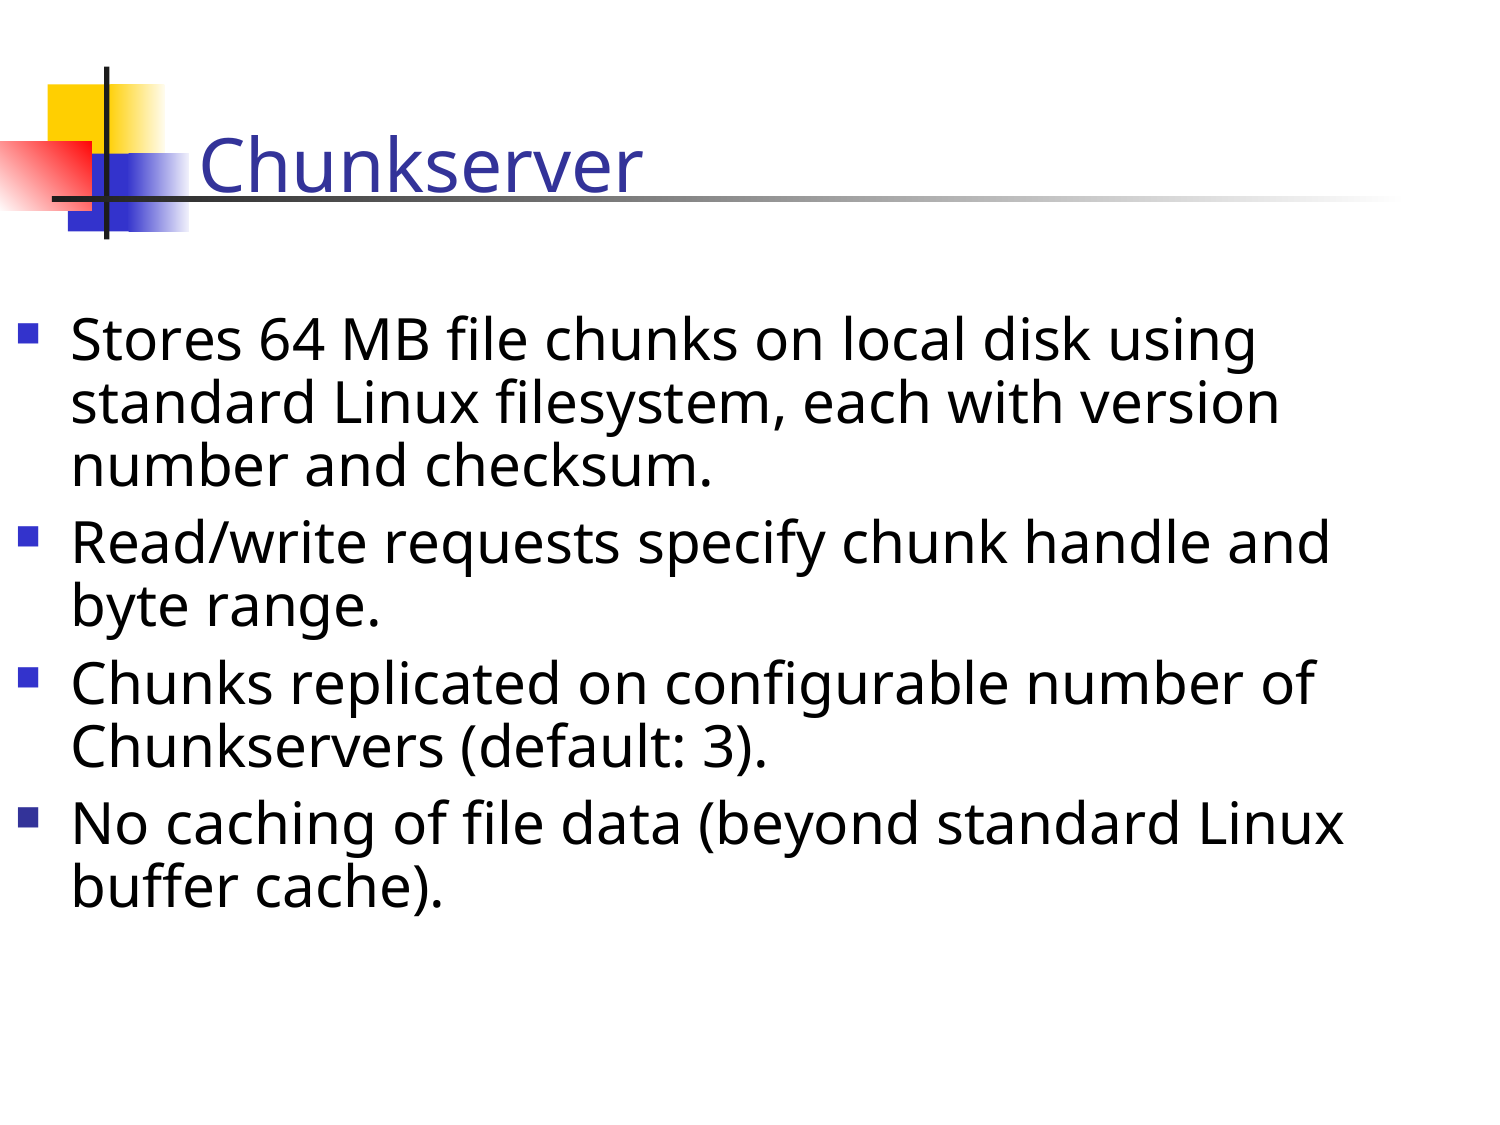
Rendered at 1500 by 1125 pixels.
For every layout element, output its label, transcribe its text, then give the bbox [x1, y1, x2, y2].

text_box Stores 64 MB file chunks on local disk using standard Linux filesystem, each with version number and checksum. Read/write requests specify chunk handle and byte range. Chunks replicated on configurable number of Chunkservers (default: 3). No caching of file data (beyond standard Linux buffer cache). [0, 302, 1459, 1047]
text_box Chunkserver [183, 77, 1462, 215]
